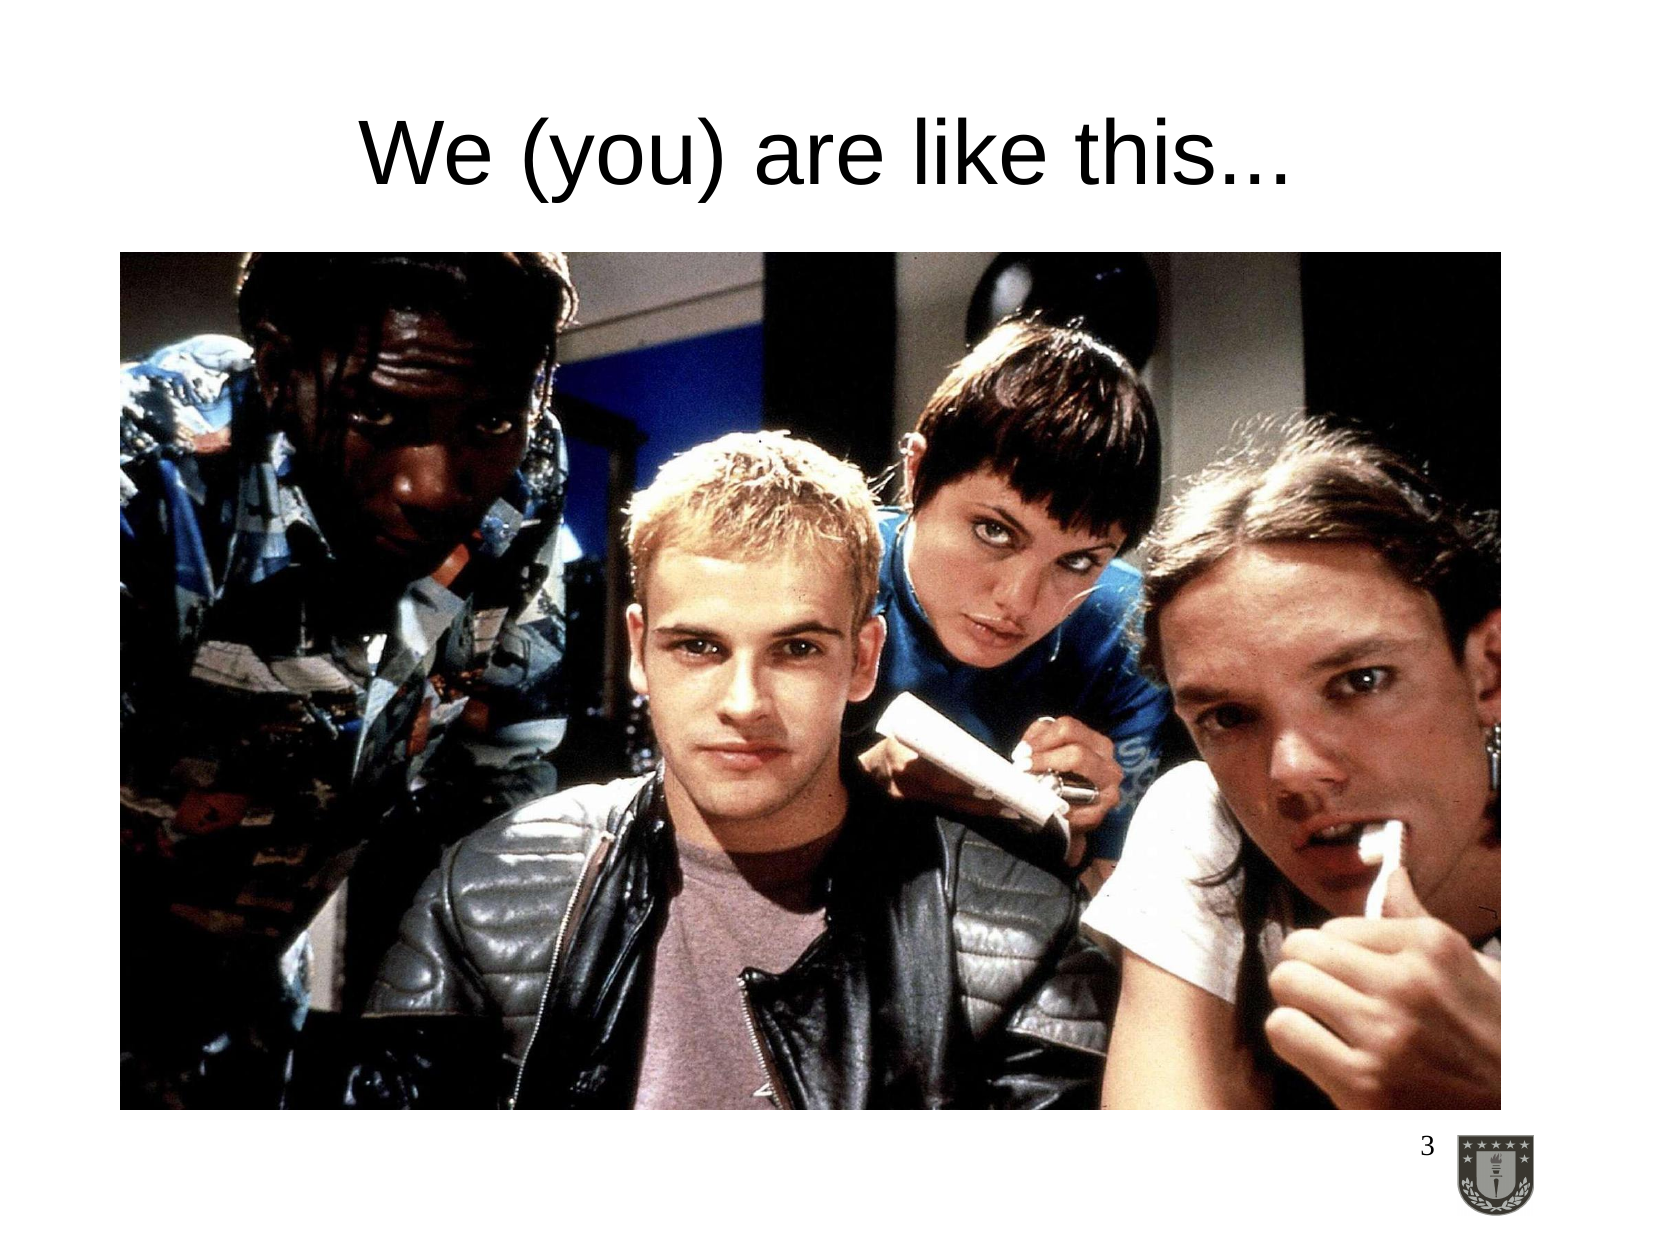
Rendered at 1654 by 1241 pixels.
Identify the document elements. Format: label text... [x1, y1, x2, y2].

picture [120, 252, 1501, 1111]
title We (you) are like this... [82, 49, 1571, 257]
picture [1457, 1135, 1534, 1216]
